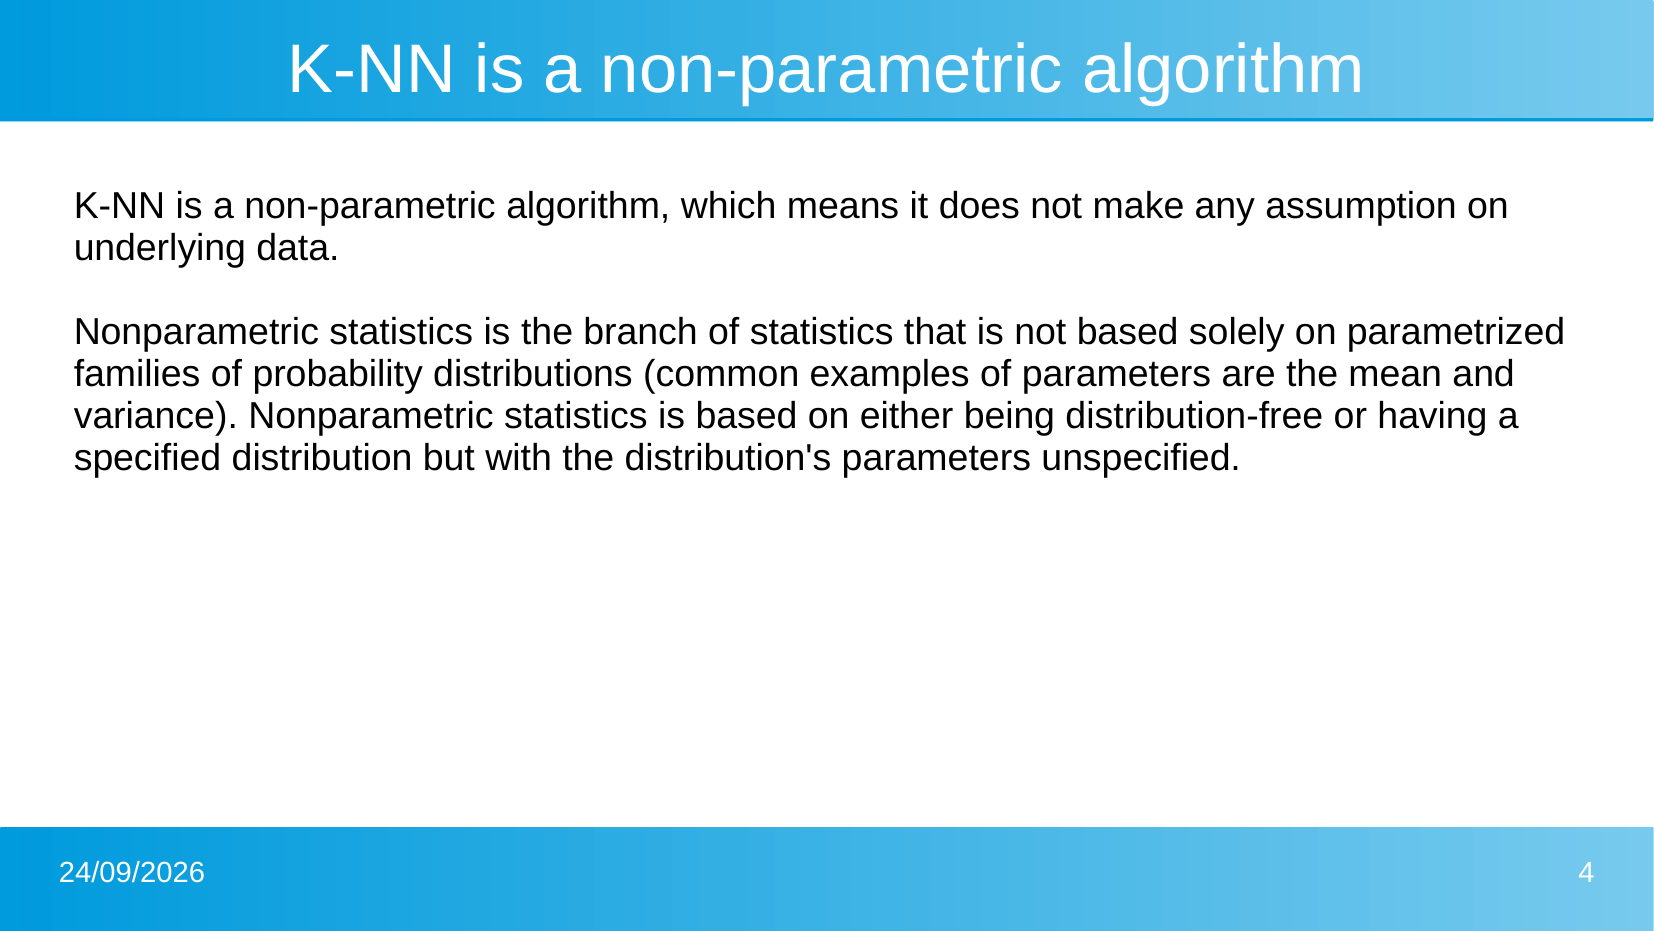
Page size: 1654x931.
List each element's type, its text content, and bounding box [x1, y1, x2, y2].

title K-NN is a non-parametric algorithm [59, 29, 1595, 108]
text_box K-NN is a non-parametric algorithm, which means it does not make any assumption on underlying data. Nonparametric statistics is the branch of statistics that is not based solely on parametrized families of probability distributions (common examples of parameters are the mean and variance). Nonparametric statistics is based on either being distribution-free or having a specified distribution but with the distribution's parameters unspecified. [59, 177, 1625, 570]
